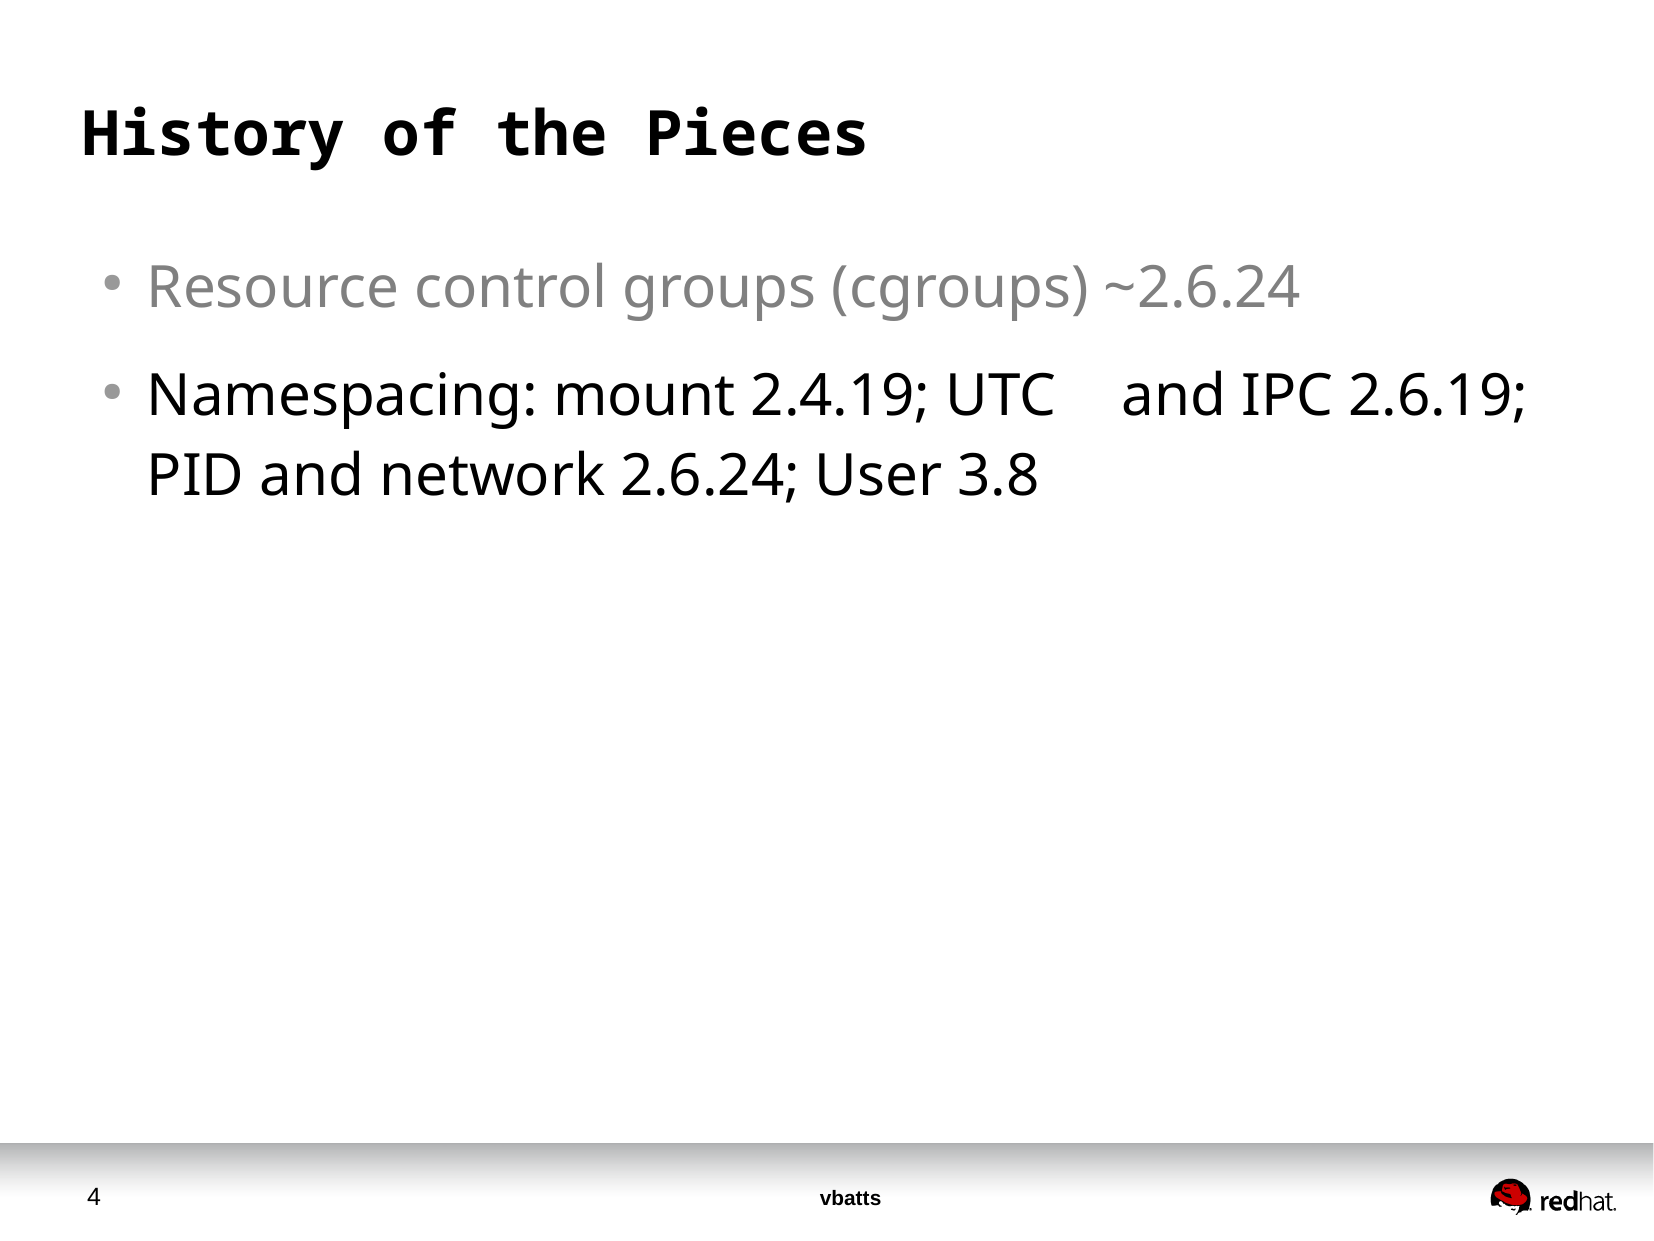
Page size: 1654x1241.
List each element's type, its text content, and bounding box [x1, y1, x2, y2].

picture [0, 1143, 1654, 1241]
list Resource control groups (cgroups) ~2.6.24 Namespacing: mount 2.4.19; UTC and IPC 2.6.19; PID and network 2.6.24; User 3.8 [86, 244, 1576, 1039]
title History of the Pieces [82, 37, 1571, 226]
